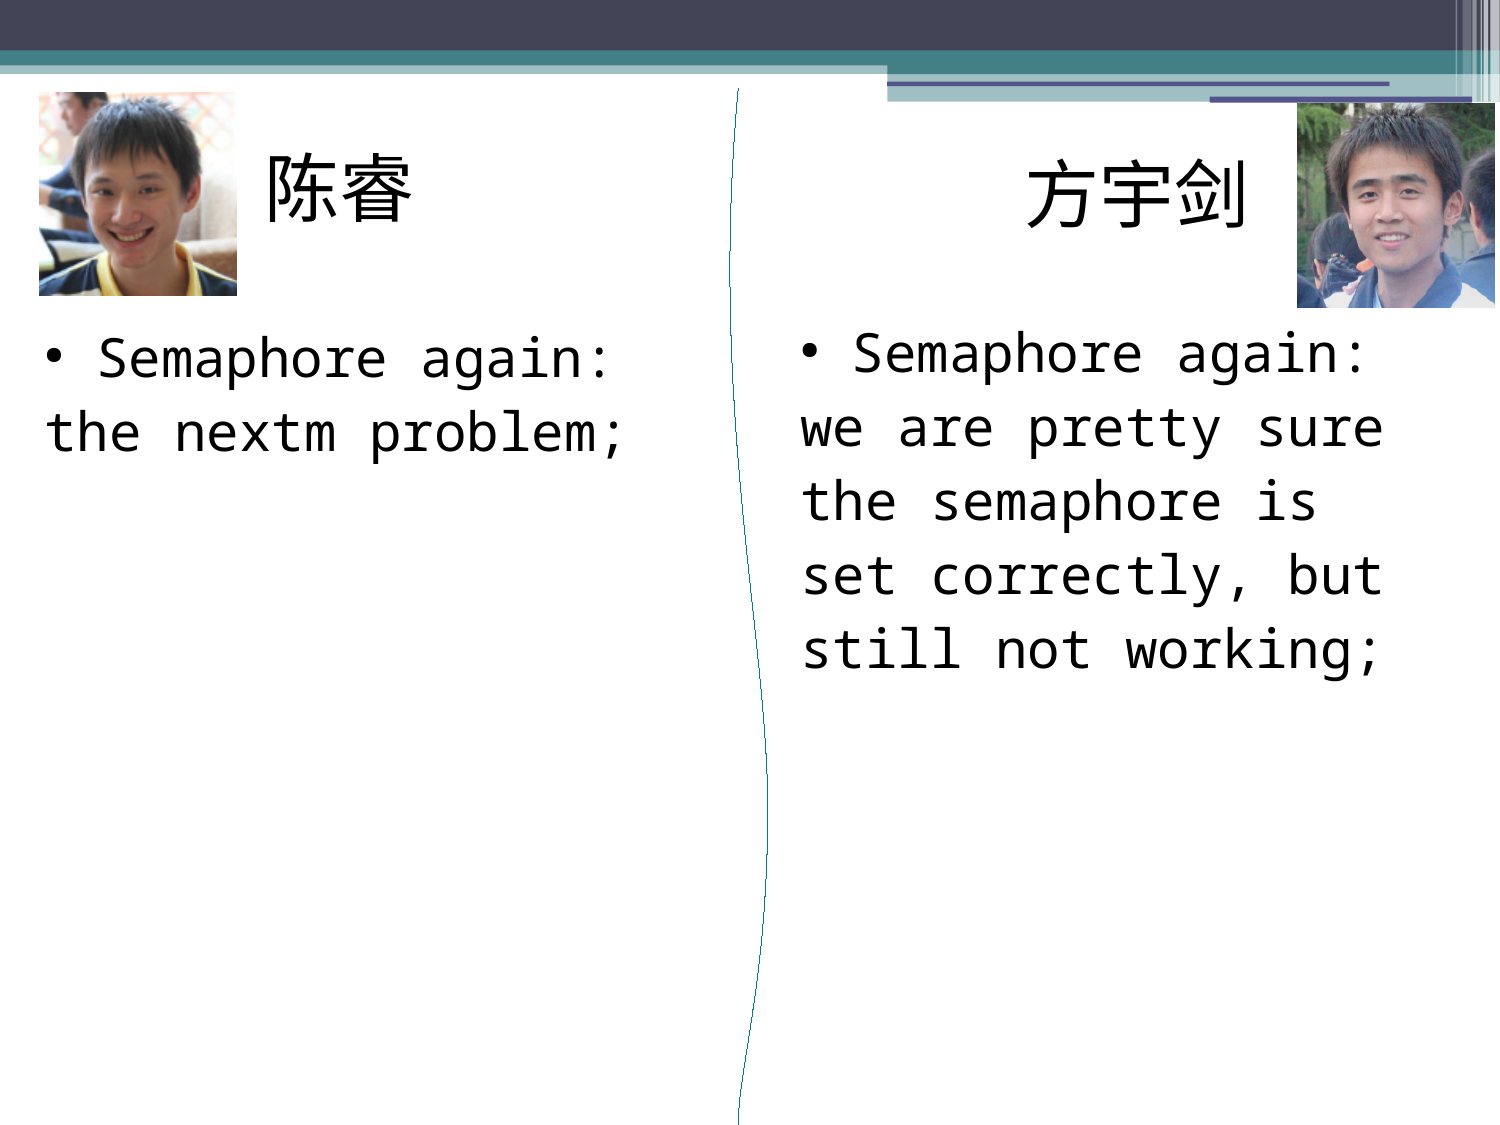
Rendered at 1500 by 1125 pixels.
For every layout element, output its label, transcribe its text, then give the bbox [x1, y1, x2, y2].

text_box Semaphore again: the nextm problem; [29, 311, 709, 1099]
picture [39, 92, 237, 296]
text_box 陈睿 [236, 140, 443, 243]
text_box 方宇剑 [1003, 145, 1270, 266]
text_box Semaphore again: we are pretty sure the semaphore is set correctly, but still not working; [785, 307, 1465, 1094]
picture [1297, 103, 1495, 308]
